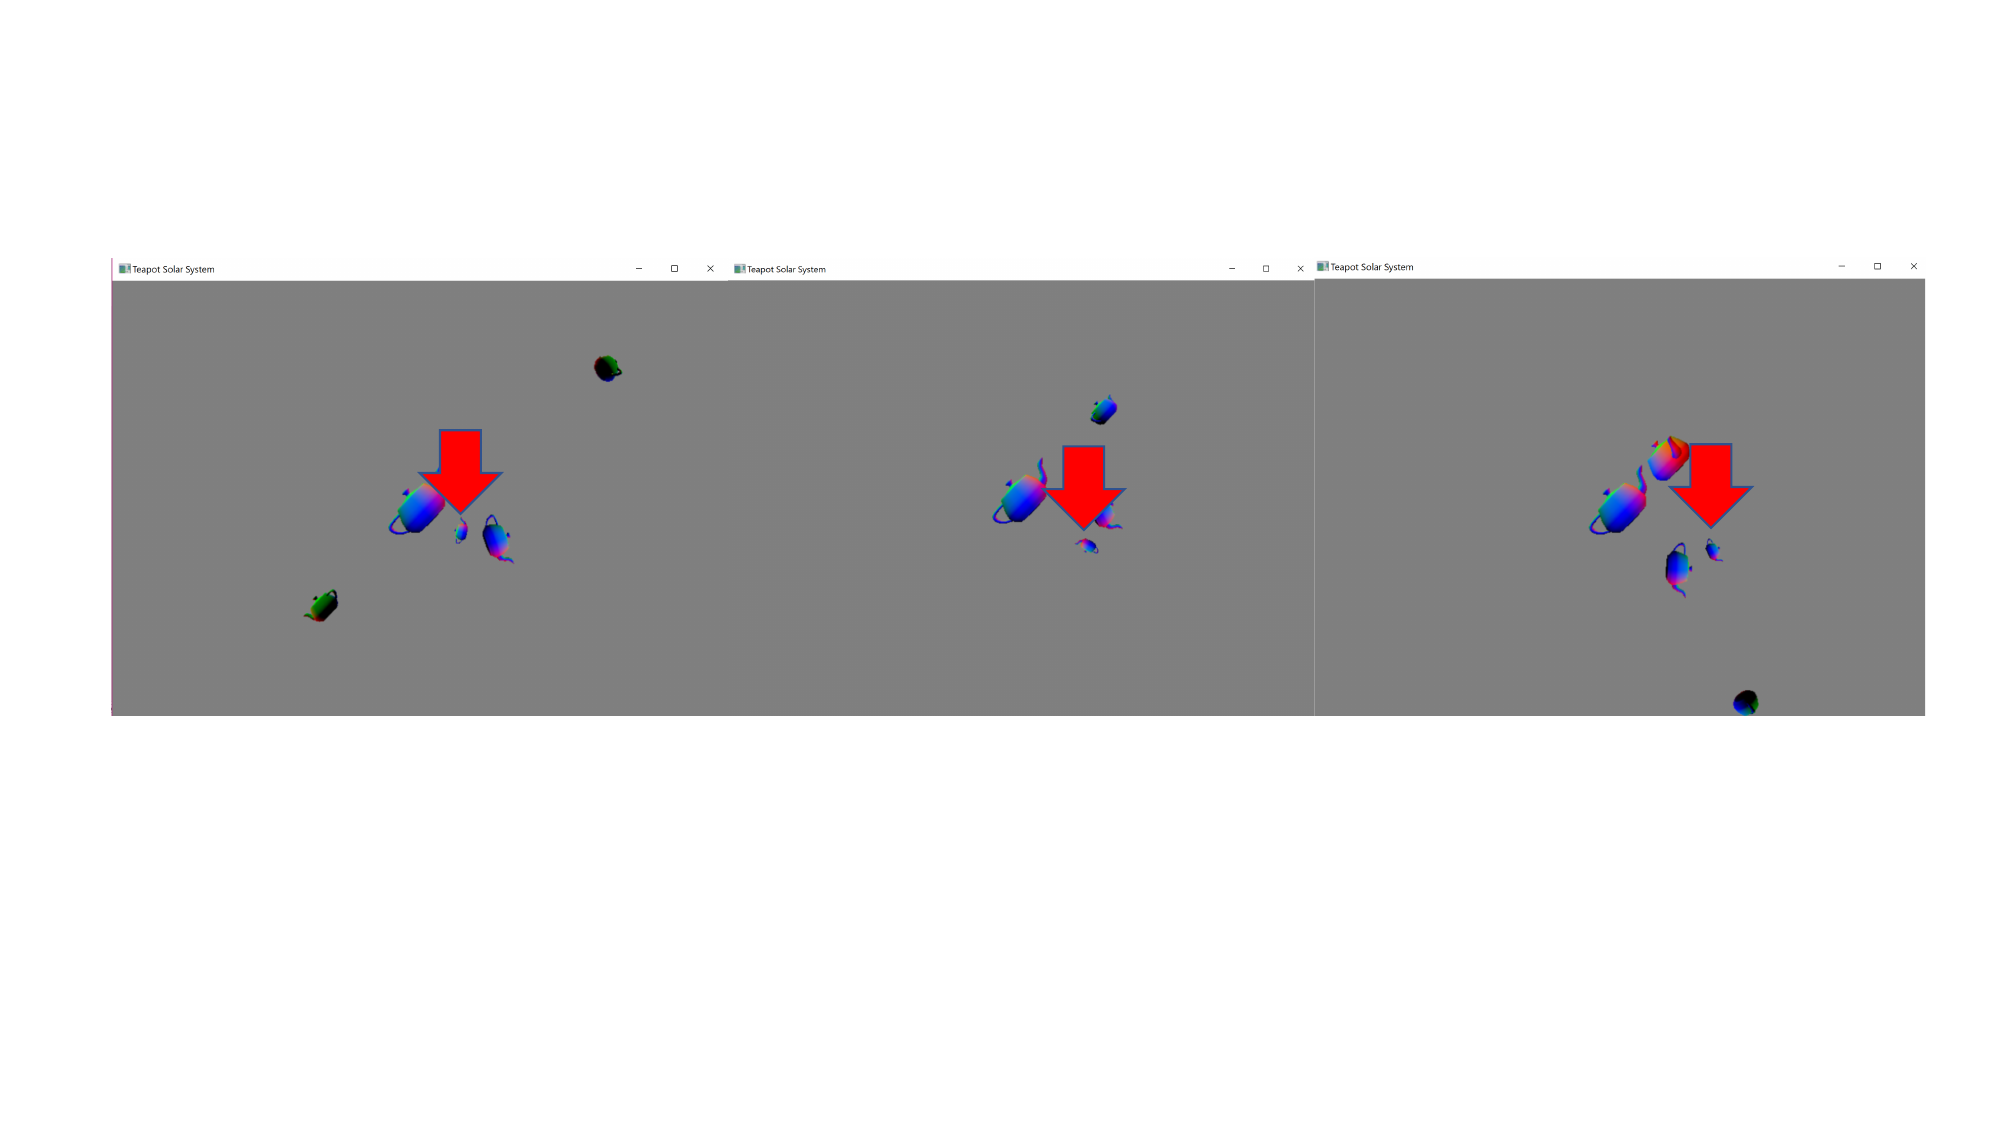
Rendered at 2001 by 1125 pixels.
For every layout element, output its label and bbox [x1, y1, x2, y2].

text_box [1042, 446, 1125, 531]
picture [111, 257, 1926, 716]
text_box [1670, 444, 1752, 528]
text_box [419, 430, 502, 514]
